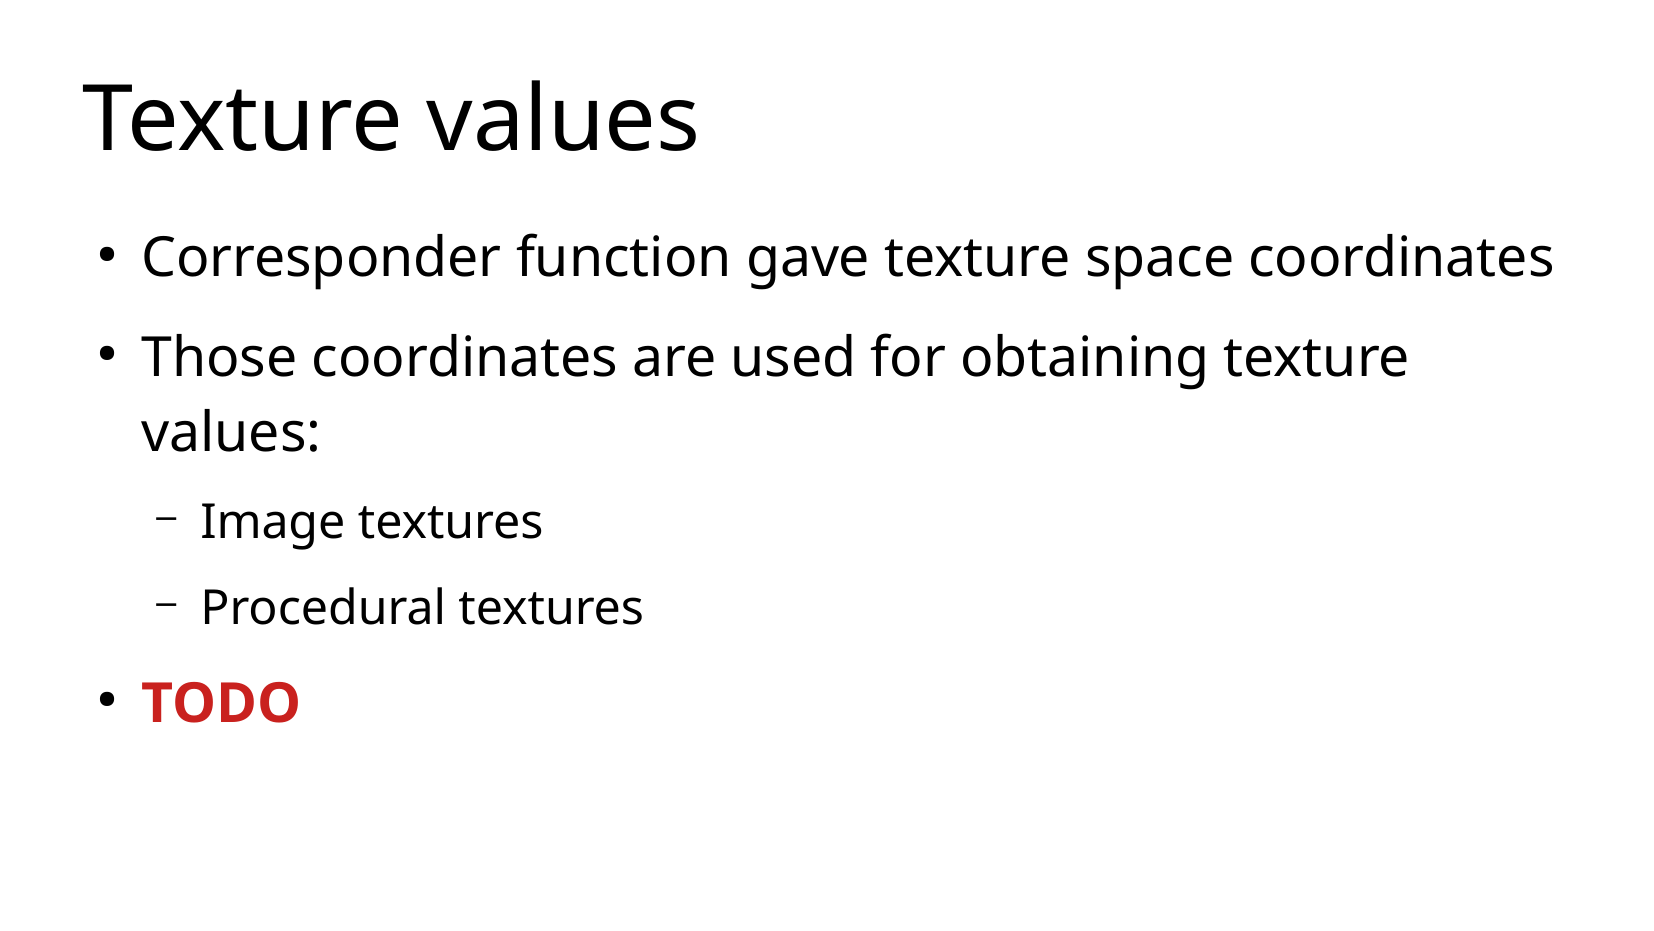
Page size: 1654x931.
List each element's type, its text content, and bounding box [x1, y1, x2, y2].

title Texture values [82, 37, 1571, 193]
list Corresponder function gave texture space coordinates Those coordinates are used for obtaining texture values: Image textures Procedural textures TODO [82, 217, 1571, 758]
